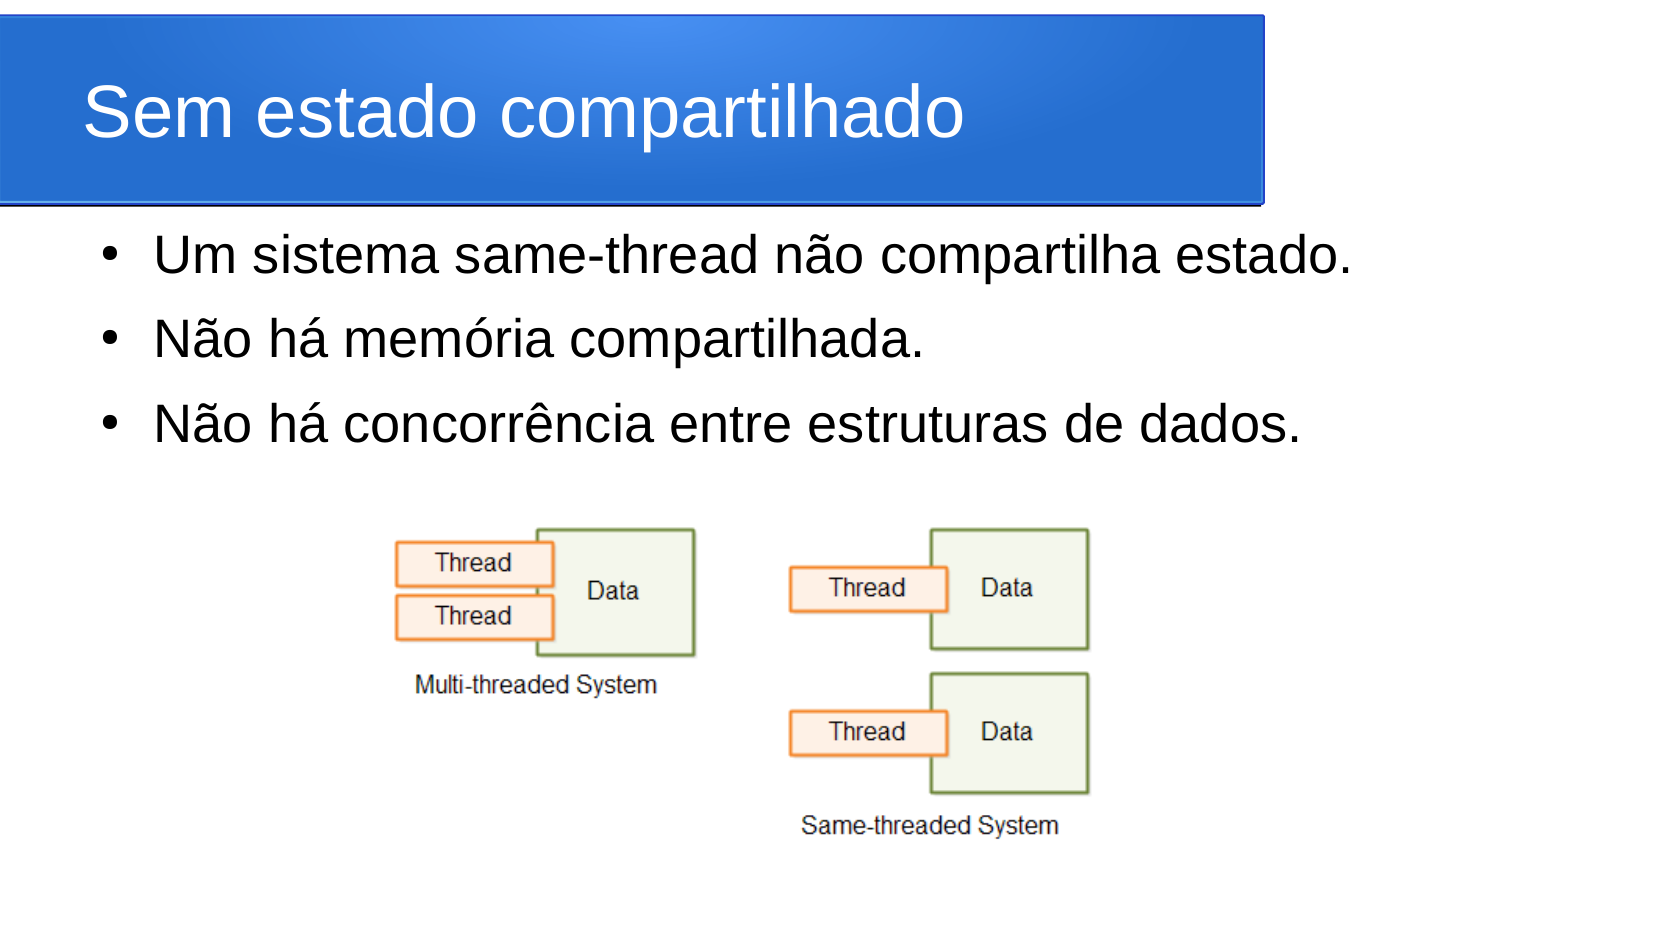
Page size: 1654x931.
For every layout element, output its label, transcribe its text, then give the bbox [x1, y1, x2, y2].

title Sem estado compartilhado [82, 35, 1235, 189]
list Um sistema same-thread não compartilha estado. Não há memória compartilhada. Não há concorrência entre estruturas de dados. [82, 224, 1571, 764]
picture [354, 484, 1134, 886]
